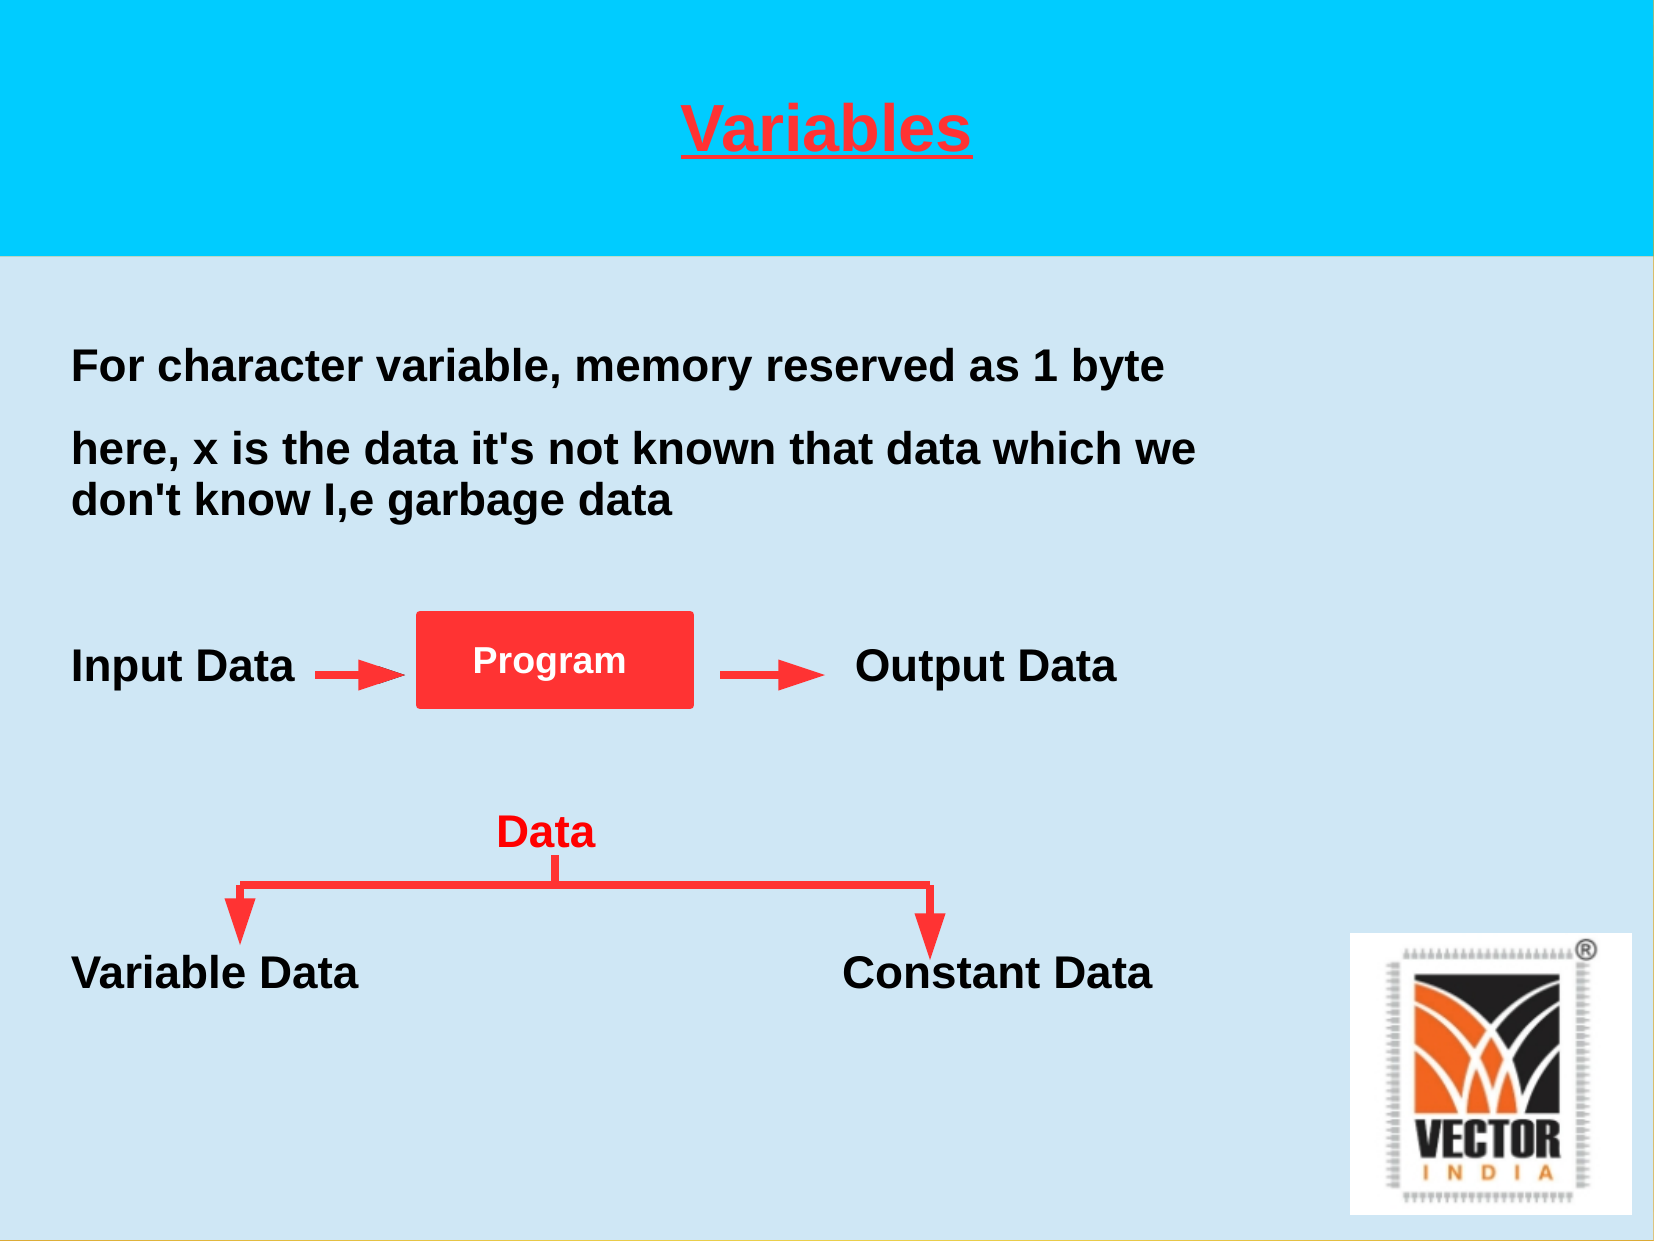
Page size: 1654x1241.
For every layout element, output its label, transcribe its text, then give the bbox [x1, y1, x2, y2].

list For character variable, memory reserved as 1 byte here, x is the data it's not known that data which we don't know I,e garbage data Input Data Output Data Data Variable Data Constant Data [0, 256, 1654, 1241]
picture [1350, 933, 1632, 1216]
text_box Program [420, 615, 691, 706]
title Variables [0, 0, 1654, 256]
